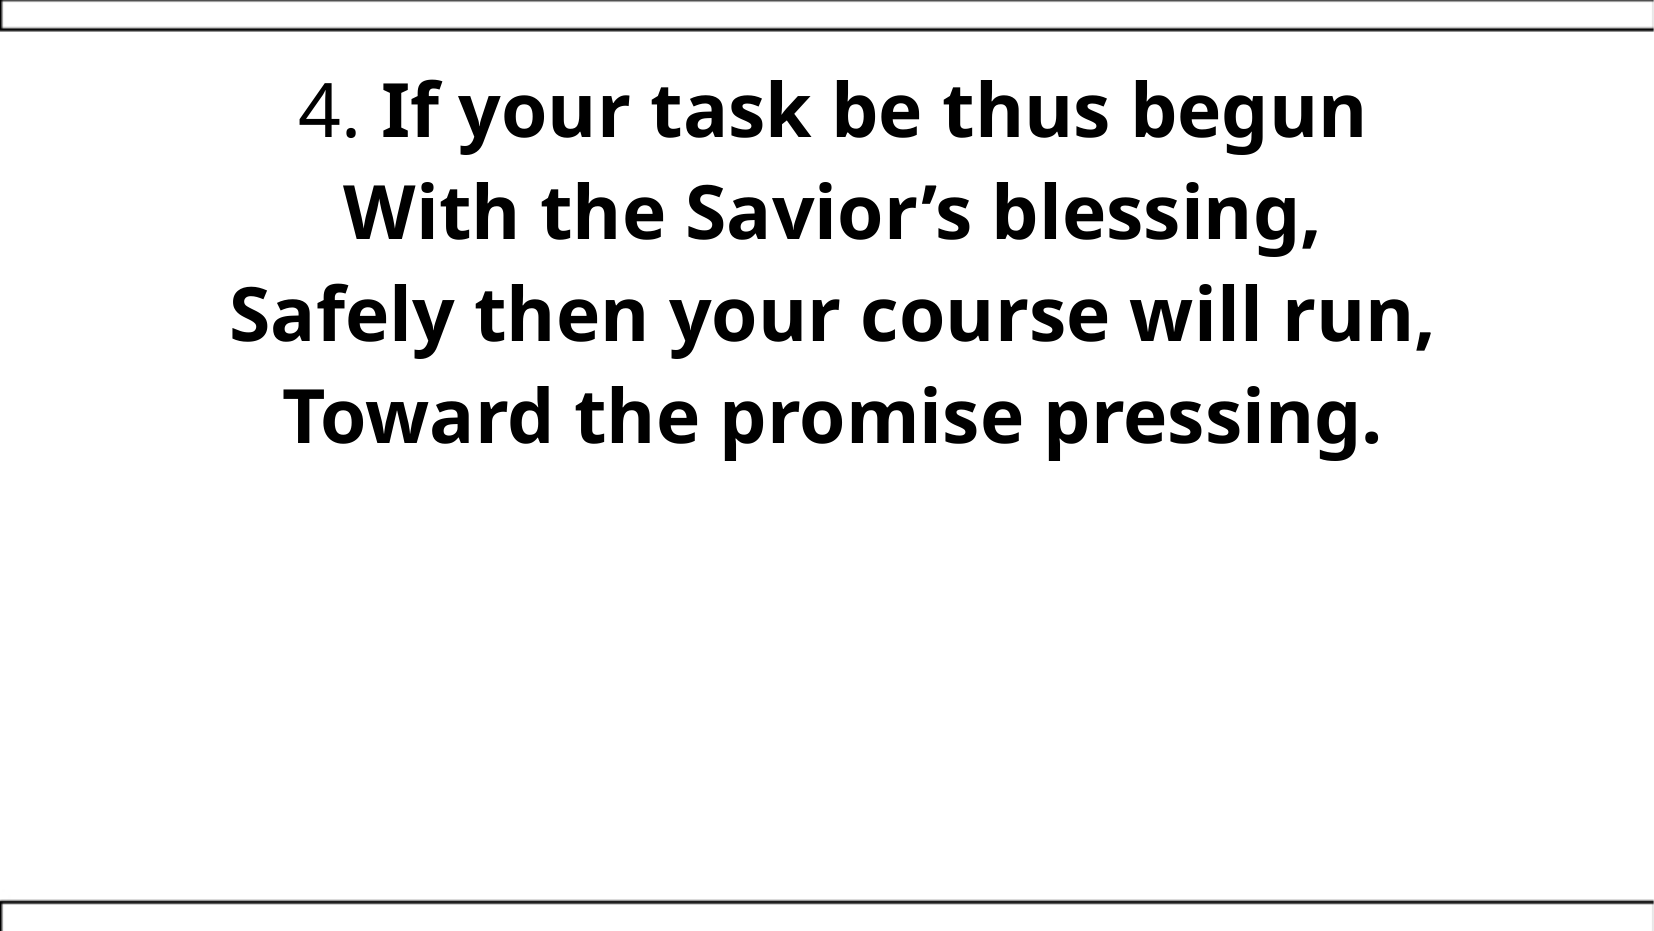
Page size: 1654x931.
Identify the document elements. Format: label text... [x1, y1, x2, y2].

picture [0, 0, 1654, 931]
text_box 4. If your task be thus begun With the Savior’s blessing, Safely then your course will run, Toward the promise pressing. [150, 49, 1516, 464]
